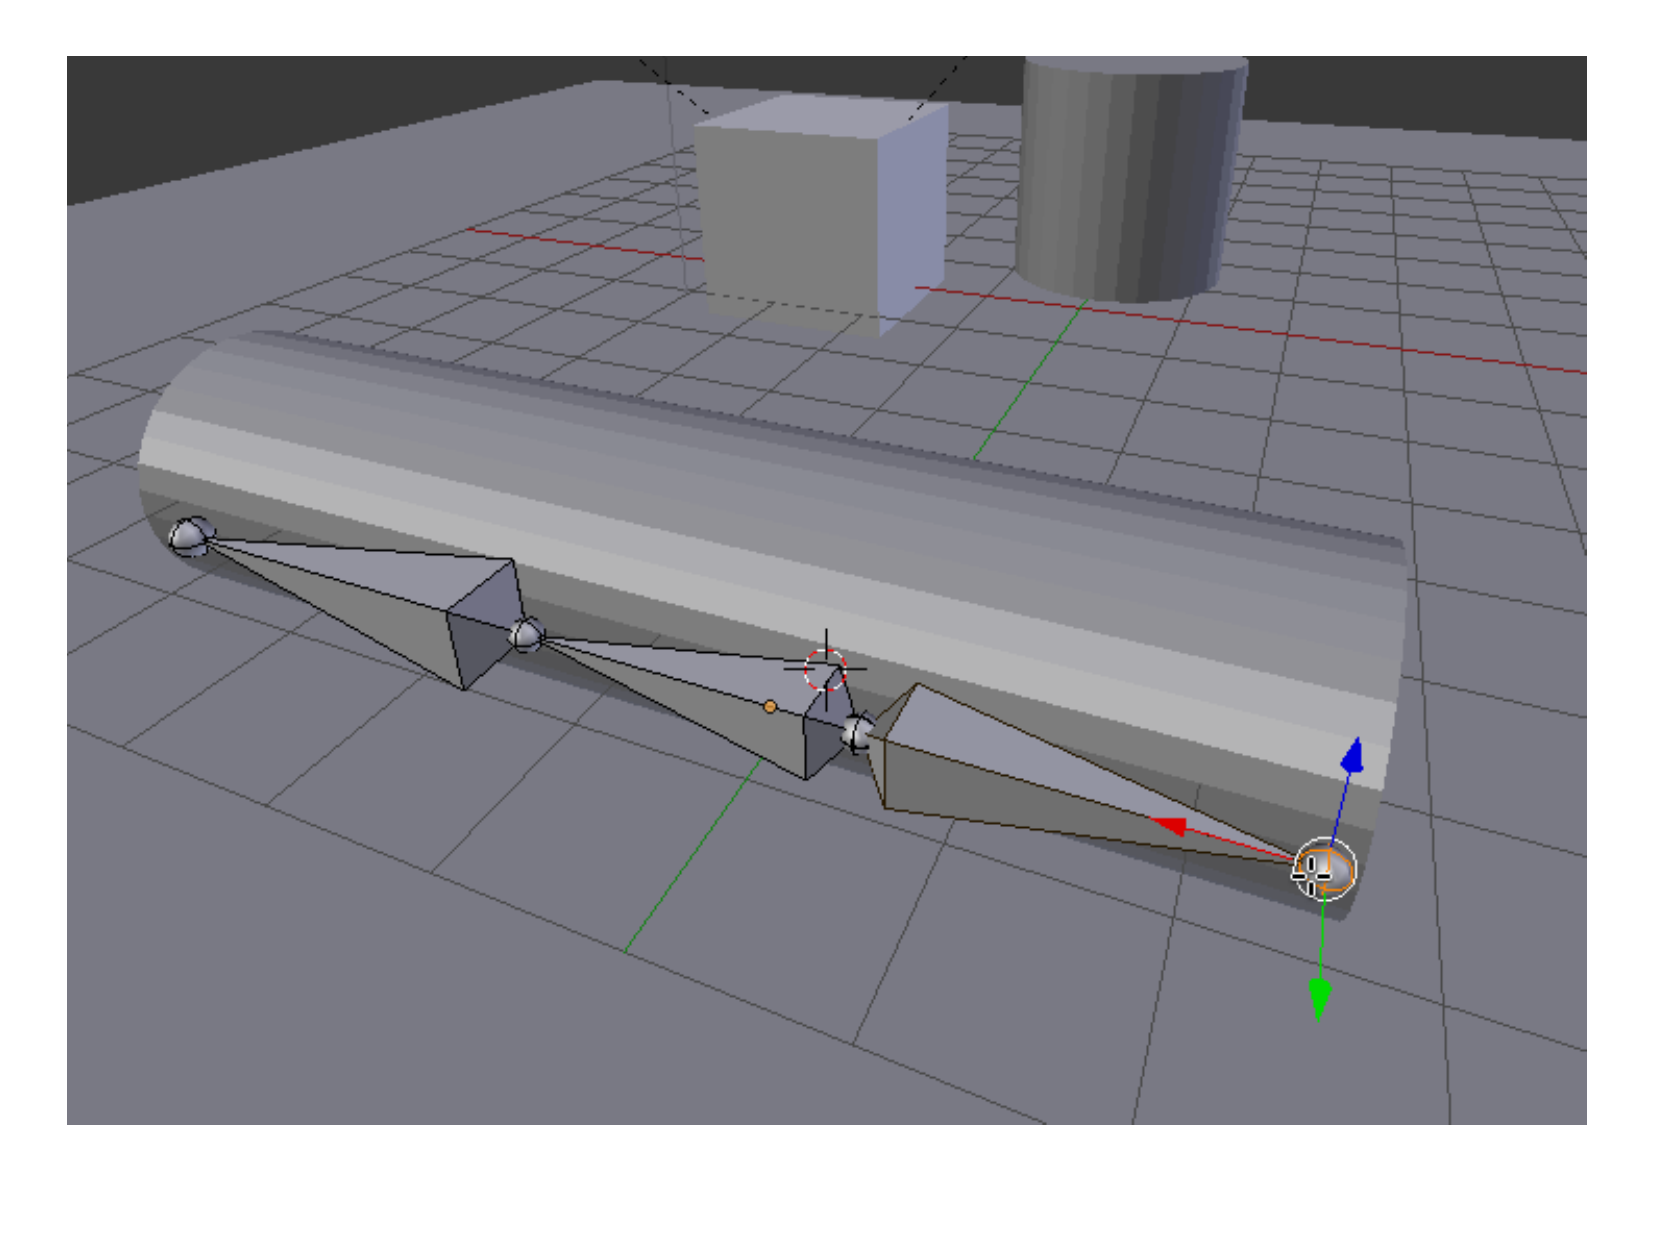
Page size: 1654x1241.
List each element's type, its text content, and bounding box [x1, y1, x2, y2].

picture [67, 56, 1587, 1126]
subtitle <ExtrudeBoneTail> [82, 49, 1571, 56]
